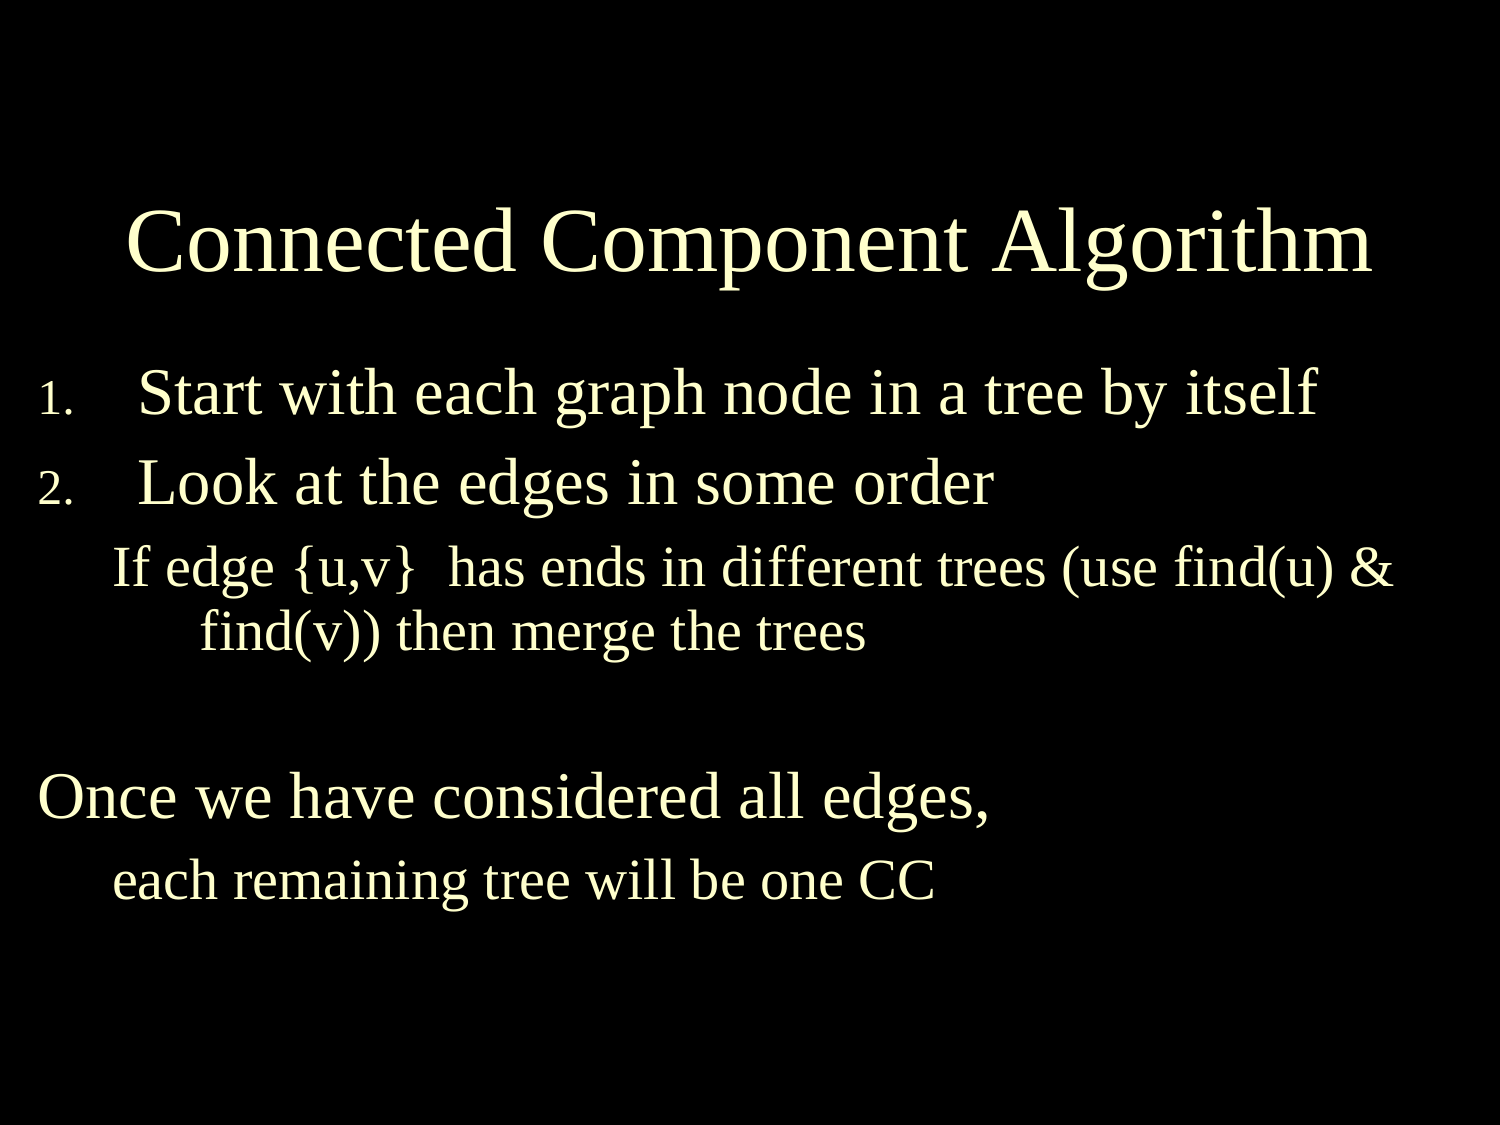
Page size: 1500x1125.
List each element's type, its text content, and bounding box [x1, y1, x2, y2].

title Connected Component Algorithm [22, 145, 1480, 336]
list Start with each graph node in a tree by itself Look at the edges in some order If edge {u,v} has ends in different trees (use find(u) & find(v)) then merge the trees Once we have considered all edges, each remaining tree will be one CC [22, 347, 1482, 1026]
